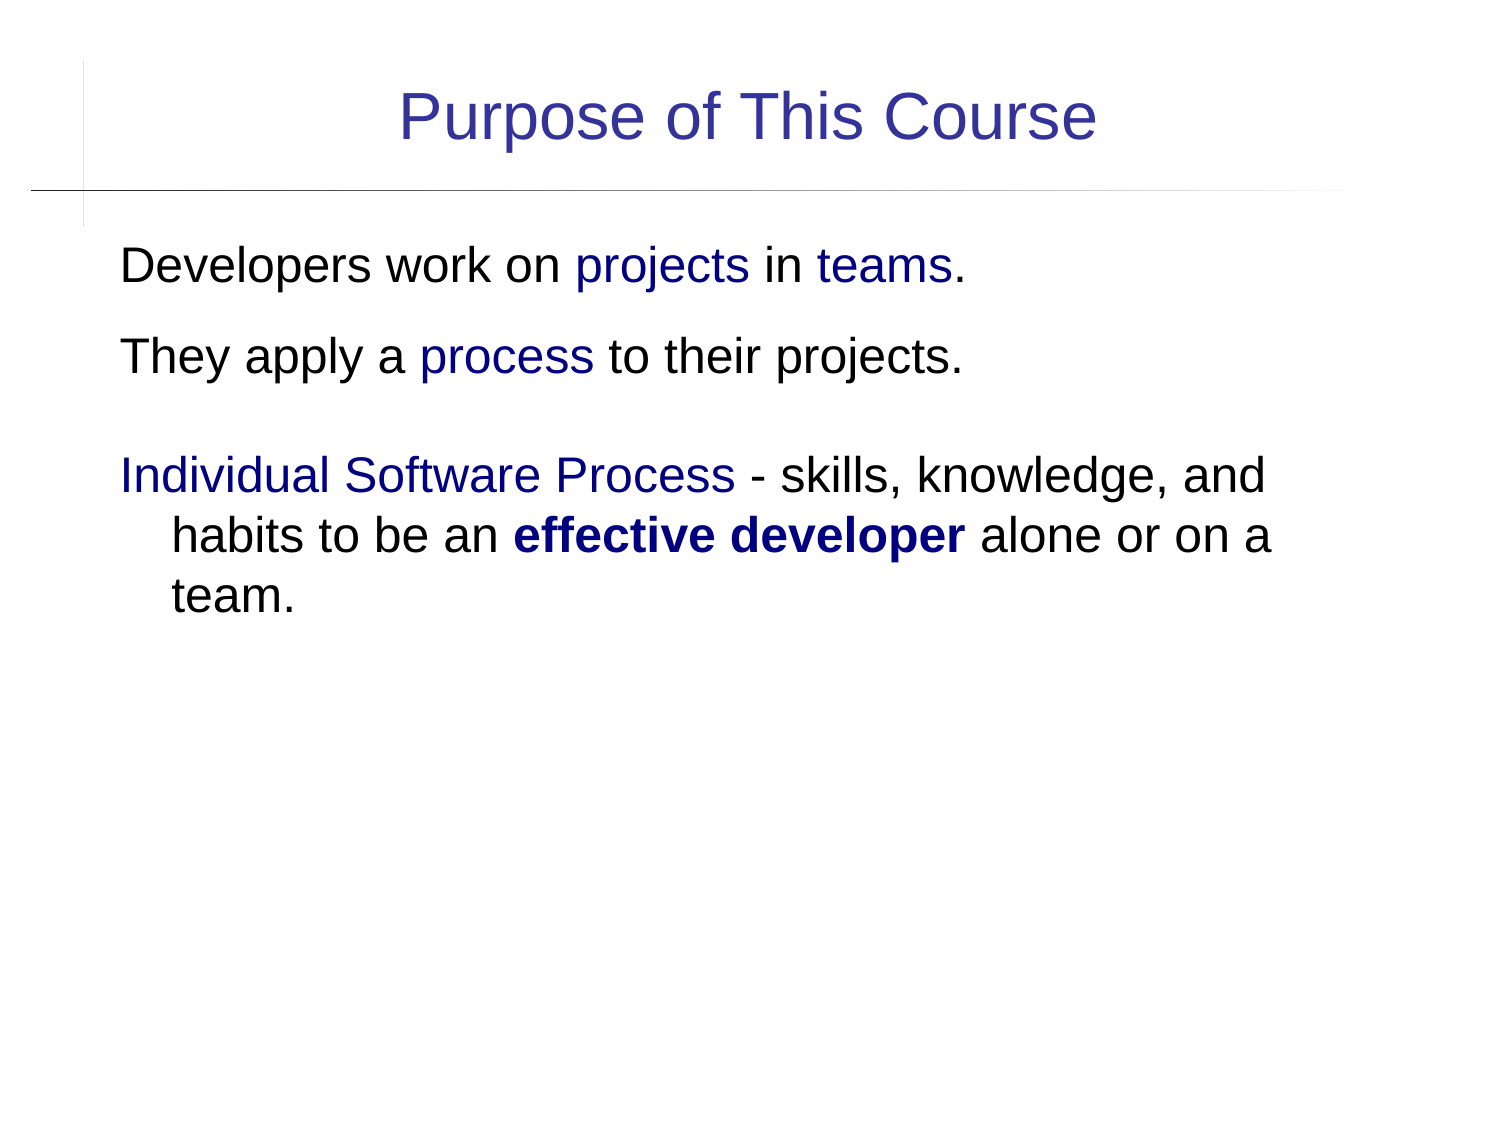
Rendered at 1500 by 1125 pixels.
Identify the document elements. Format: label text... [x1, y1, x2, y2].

list Developers work on projects in teams. They apply a process to their projects. Individual Software Process - skills, knowledge, and habits to be an effective developer alone or on a team. [100, 224, 1398, 1080]
title Purpose of This Course [100, 42, 1398, 183]
